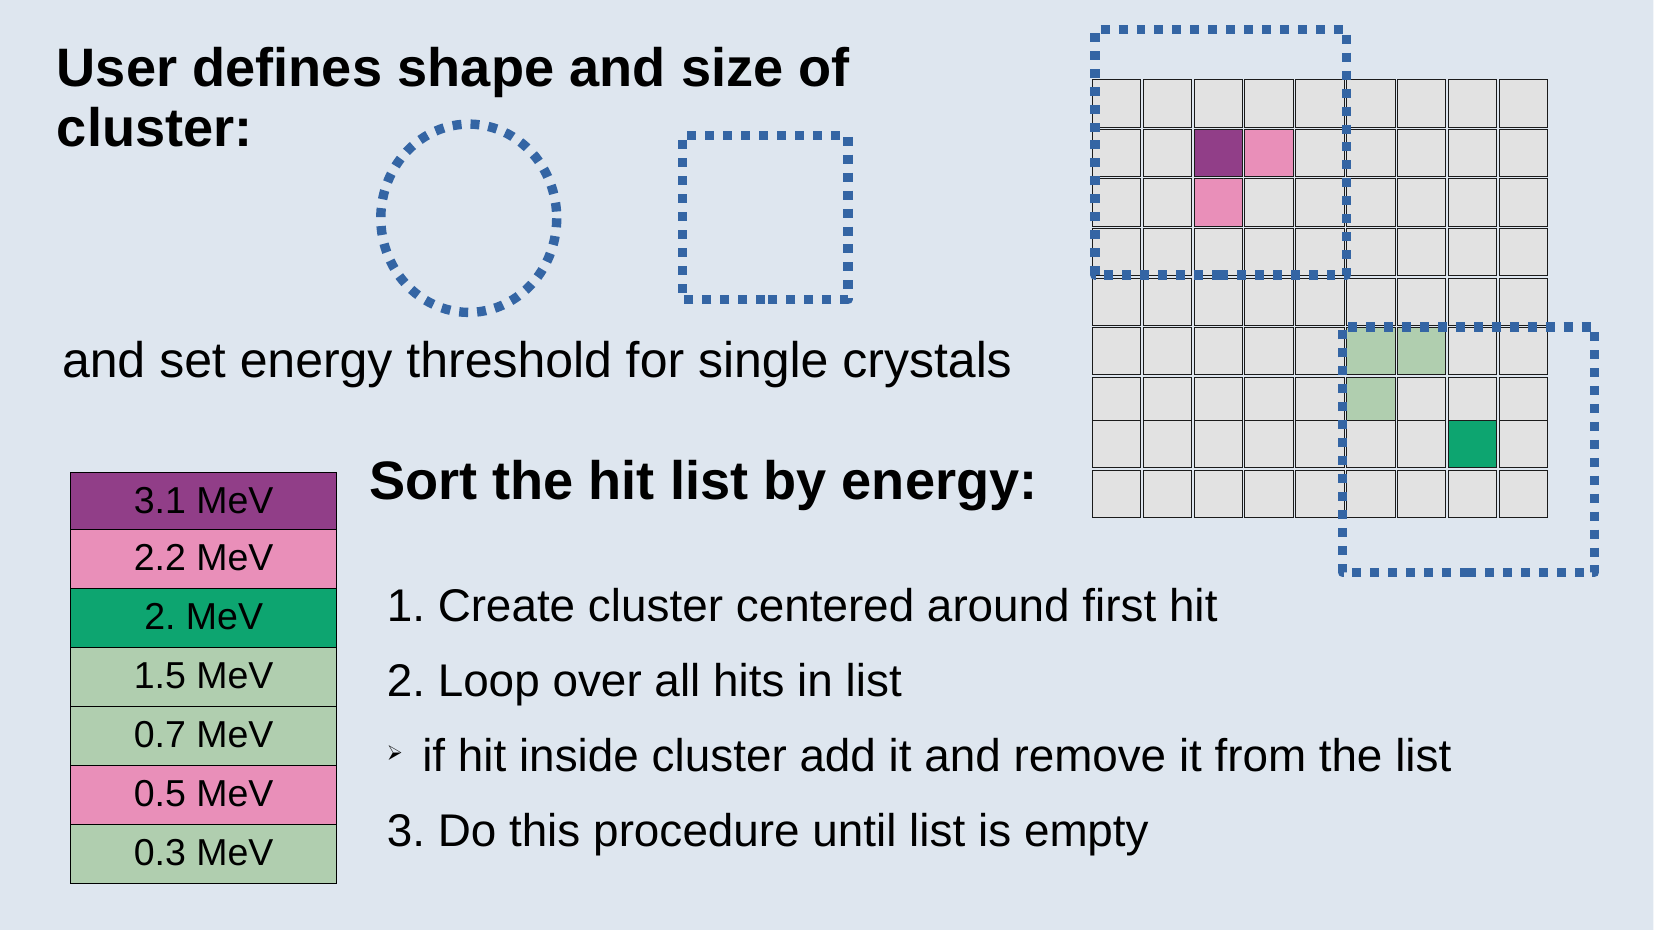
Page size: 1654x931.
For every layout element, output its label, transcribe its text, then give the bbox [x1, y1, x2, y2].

text_box [1499, 129, 1548, 177]
text_box [1397, 278, 1446, 326]
text_box [1143, 278, 1192, 326]
text_box [1346, 178, 1396, 227]
text_box [1346, 470, 1396, 518]
text_box 1.5 MeV [70, 647, 337, 706]
text_box [1143, 377, 1192, 468]
text_box 0.3 MeV [70, 824, 337, 884]
text_box [1346, 278, 1396, 326]
text_box [1194, 470, 1243, 518]
text_box 2. MeV [70, 588, 337, 647]
text_box [1143, 228, 1192, 276]
text_box [1397, 327, 1446, 375]
text_box [1143, 178, 1192, 227]
text_box [1499, 470, 1548, 518]
text_box [1092, 228, 1141, 276]
text_box [1194, 79, 1243, 128]
text_box [1194, 178, 1243, 227]
text_box [1346, 228, 1396, 276]
text_box [1397, 228, 1446, 276]
text_box [1194, 278, 1243, 326]
text_box [1092, 79, 1141, 128]
text_box [1448, 278, 1497, 326]
text_box [1092, 377, 1141, 468]
text_box [1092, 129, 1141, 177]
text_box [1346, 327, 1396, 375]
text_box [1295, 178, 1345, 227]
text_box [1143, 470, 1192, 518]
text_box [1244, 129, 1294, 177]
text_box [1244, 278, 1294, 326]
text_box [1092, 178, 1141, 227]
text_box [1499, 377, 1548, 468]
text_box [1397, 470, 1446, 518]
text_box 1. Create cluster centered around first hit 2. Loop over all hits in list if hit inside cluster add it and remove it from the list 3. Do this procedure until list is empty [372, 572, 1654, 931]
text_box [1346, 377, 1396, 468]
text_box [1092, 278, 1141, 326]
text_box [1448, 79, 1497, 128]
text_box [1448, 327, 1497, 375]
text_box [1295, 278, 1345, 326]
text_box [1295, 470, 1345, 518]
text_box [1448, 178, 1497, 227]
text_box [1295, 377, 1345, 468]
text_box [1244, 228, 1294, 276]
text_box [1397, 129, 1446, 177]
text_box [1499, 79, 1548, 128]
text_box [1346, 79, 1396, 128]
text_box 2.2 MeV [70, 529, 337, 588]
text_box [1499, 228, 1548, 276]
text_box [1143, 129, 1192, 177]
text_box [1092, 327, 1141, 375]
text_box [1295, 228, 1345, 276]
text_box and set energy threshold for single crystals [47, 324, 1238, 461]
text_box [1194, 377, 1243, 468]
text_box [1397, 178, 1446, 227]
text_box [1499, 278, 1548, 326]
text_box [1295, 327, 1345, 375]
text_box [1448, 470, 1497, 518]
text_box [1244, 178, 1294, 227]
text_box Sort the hit list by energy: [354, 461, 1093, 538]
text_box [1499, 178, 1548, 227]
text_box [1244, 377, 1294, 468]
text_box [1092, 470, 1141, 518]
text_box [1397, 79, 1446, 128]
text_box [1194, 327, 1243, 375]
text_box 0.5 MeV [70, 765, 337, 824]
text_box [1194, 129, 1243, 177]
text_box [1244, 327, 1294, 375]
text_box [1143, 79, 1192, 128]
text_box [1244, 79, 1294, 128]
text_box [1499, 327, 1548, 375]
text_box [1448, 129, 1497, 177]
text_box [1143, 327, 1192, 375]
text_box [1448, 228, 1497, 276]
text_box [1397, 377, 1446, 468]
text_box [1346, 129, 1396, 177]
text_box 0.7 MeV [70, 706, 337, 765]
text_box 3.1 MeV [70, 472, 337, 529]
text_box User defines shape and size of cluster: [42, 29, 969, 213]
text_box [1194, 228, 1243, 276]
text_box [1244, 470, 1294, 518]
text_box [1448, 377, 1497, 468]
text_box [1295, 79, 1345, 128]
text_box [1295, 129, 1345, 177]
